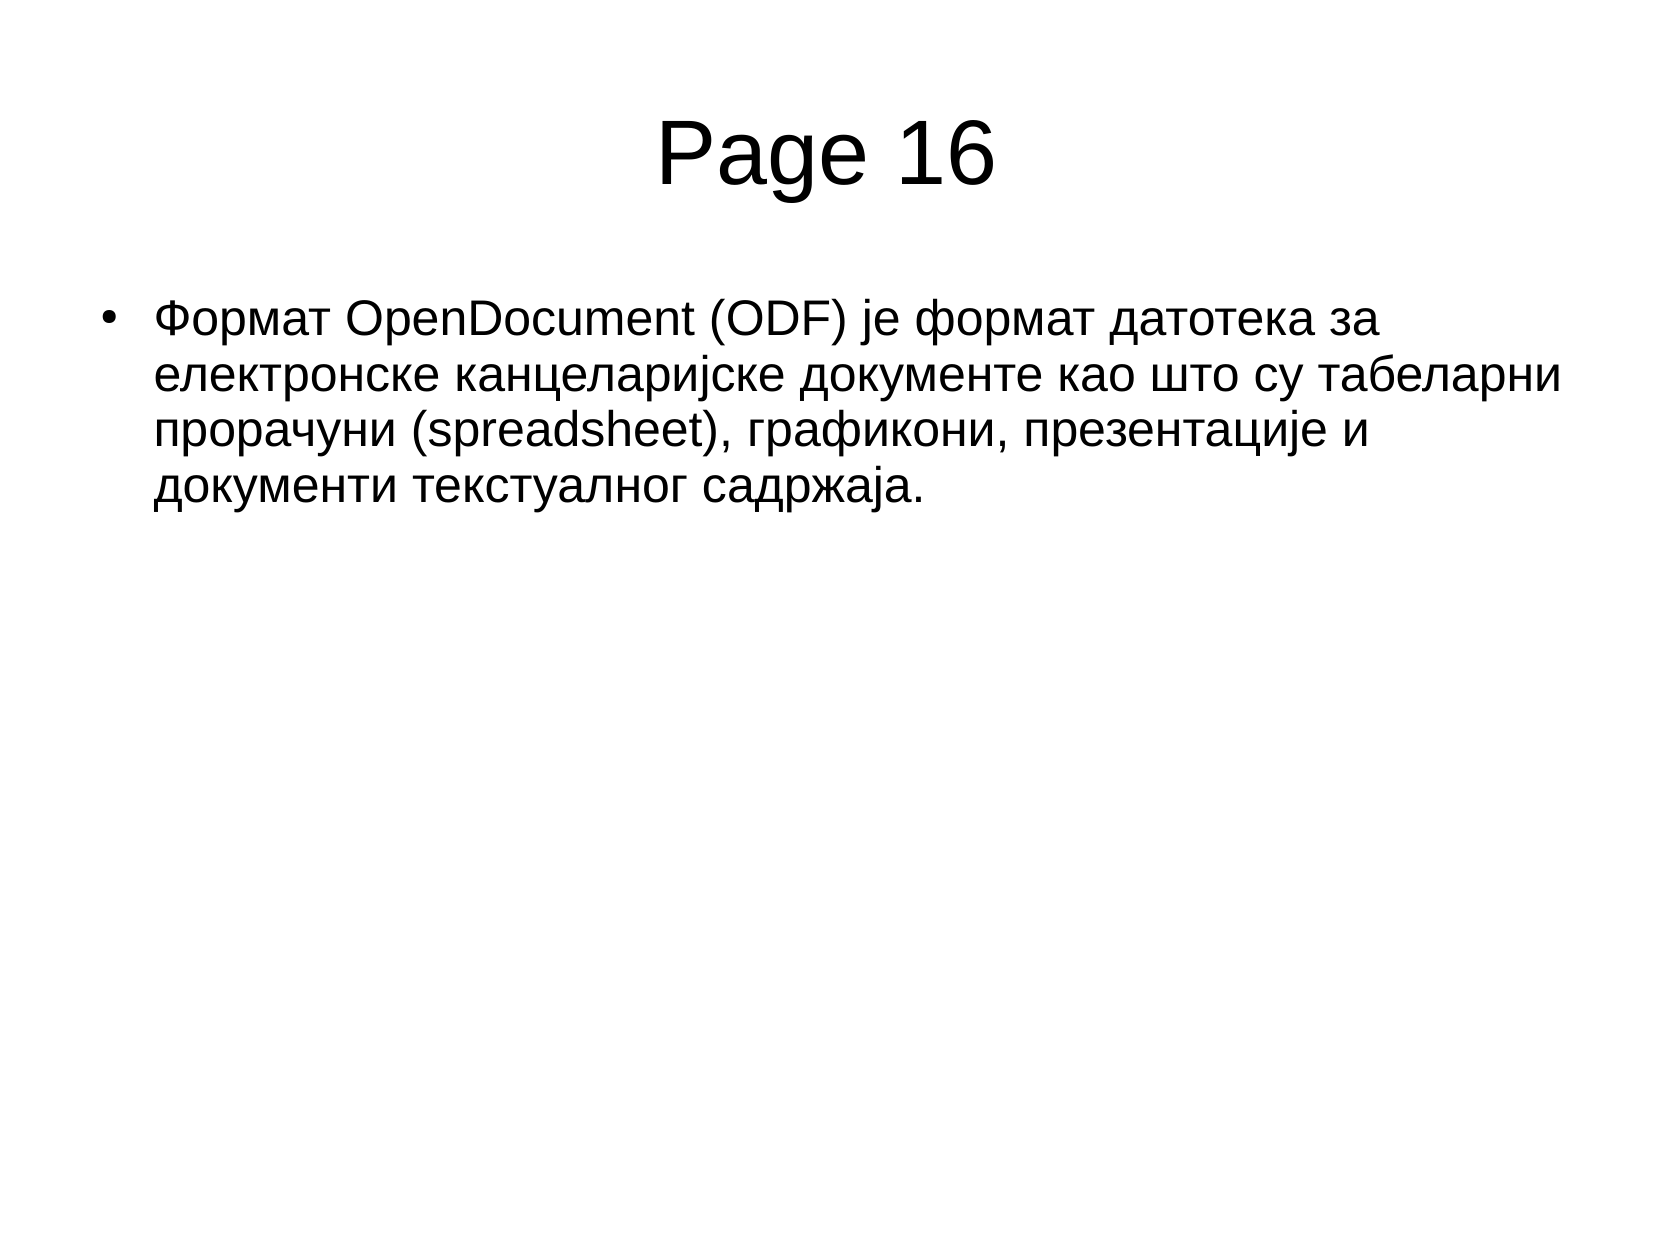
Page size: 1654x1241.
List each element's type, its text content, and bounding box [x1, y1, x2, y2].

list Формат OpenDocument (ODF) је формат датотека за електронске канцеларијске документе као што су табеларни прорачуни (spreadsheet), графикони, презентације и документи текстуалног садржаја. [82, 290, 1571, 1109]
title Page 16 [82, 49, 1571, 257]
